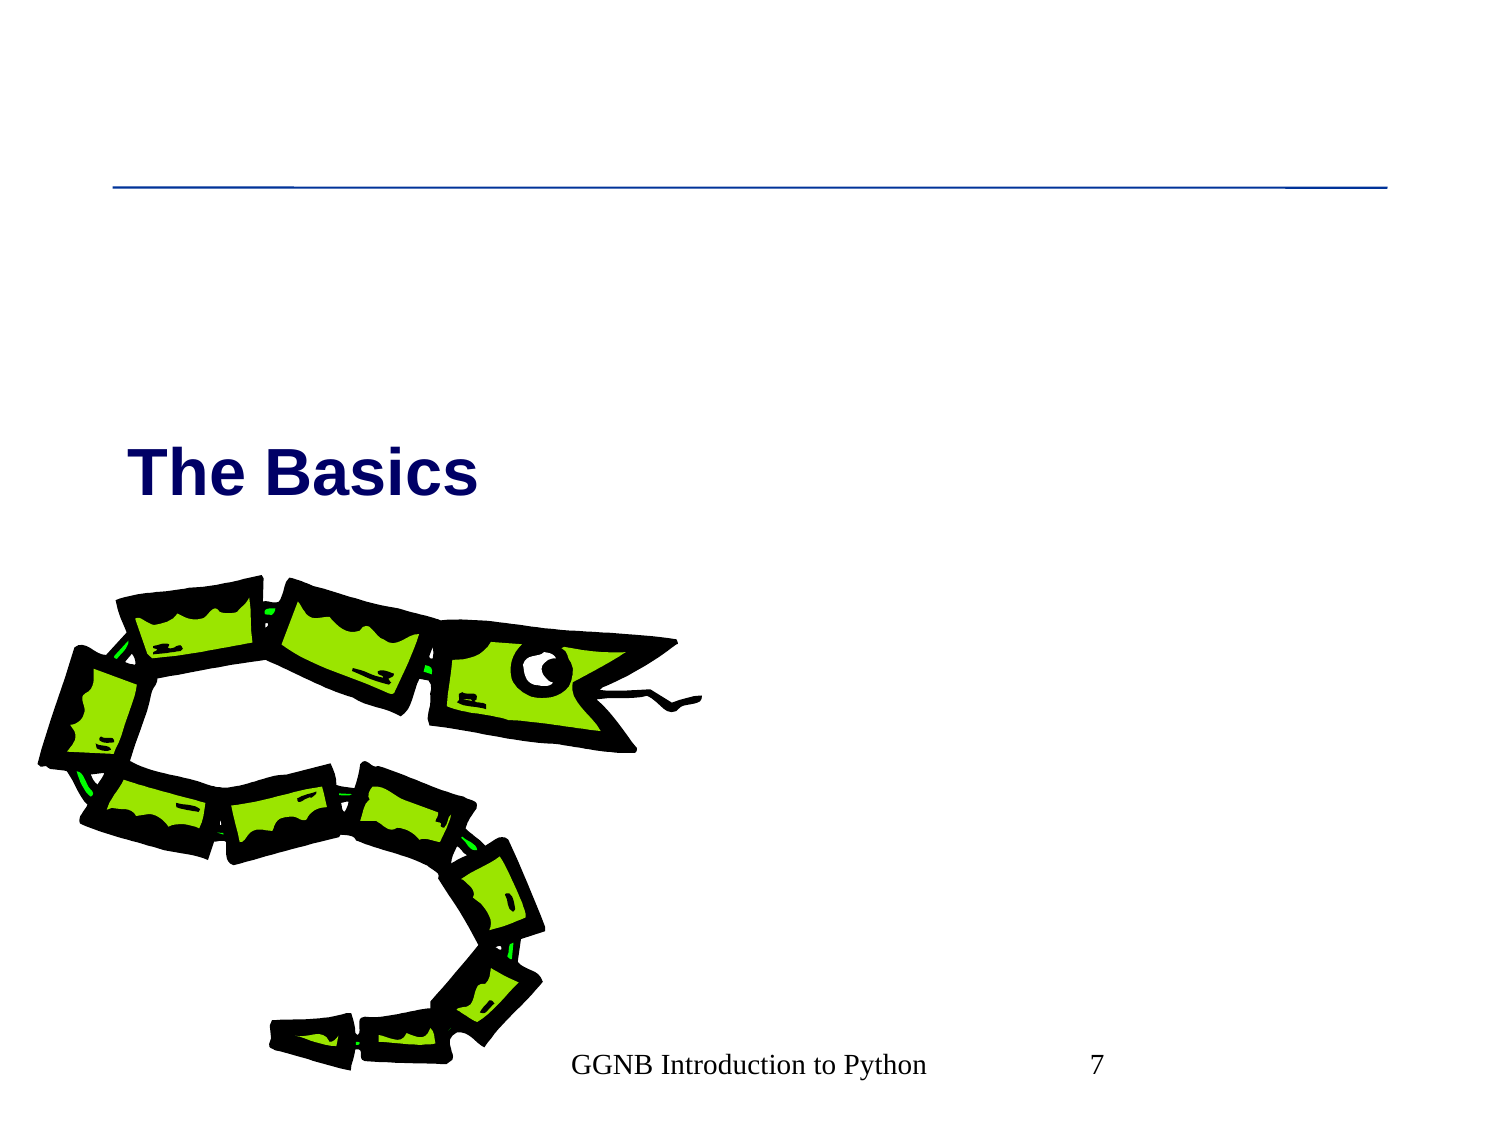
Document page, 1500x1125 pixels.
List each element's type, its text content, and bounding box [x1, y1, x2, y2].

title The Basics [112, 374, 1388, 563]
picture [37, 575, 703, 1071]
